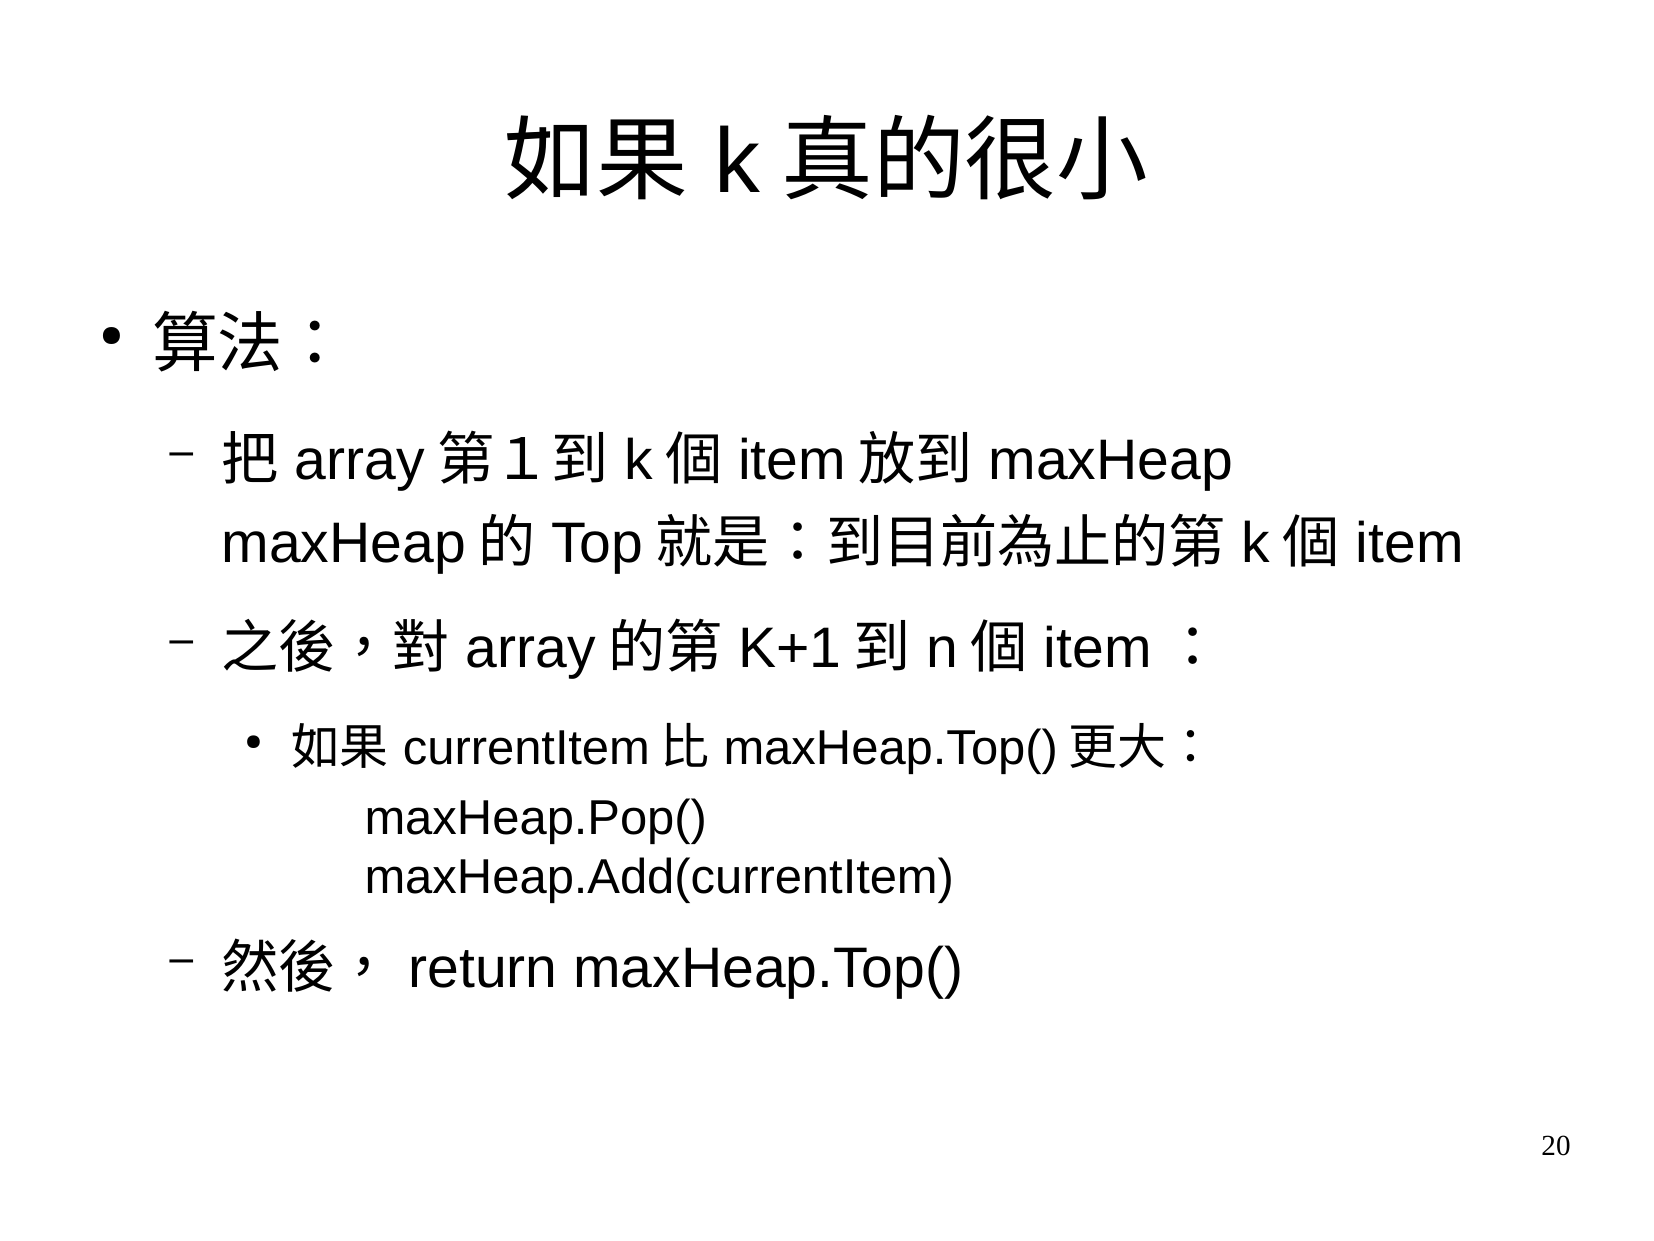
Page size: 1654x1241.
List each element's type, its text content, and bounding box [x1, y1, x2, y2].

title 如果k真的很小 [82, 49, 1571, 257]
list 算法： 把array第１到k個item放到maxHeap maxHeap的Top就是：到目前為止的第k個item 之後，對array的第K+1到n個item： 如果currentItem比maxHeap.Top()更大： maxHeap.Pop() maxHeap.Add(currentItem) 然後，return maxHeap.Top() [82, 290, 1571, 1010]
